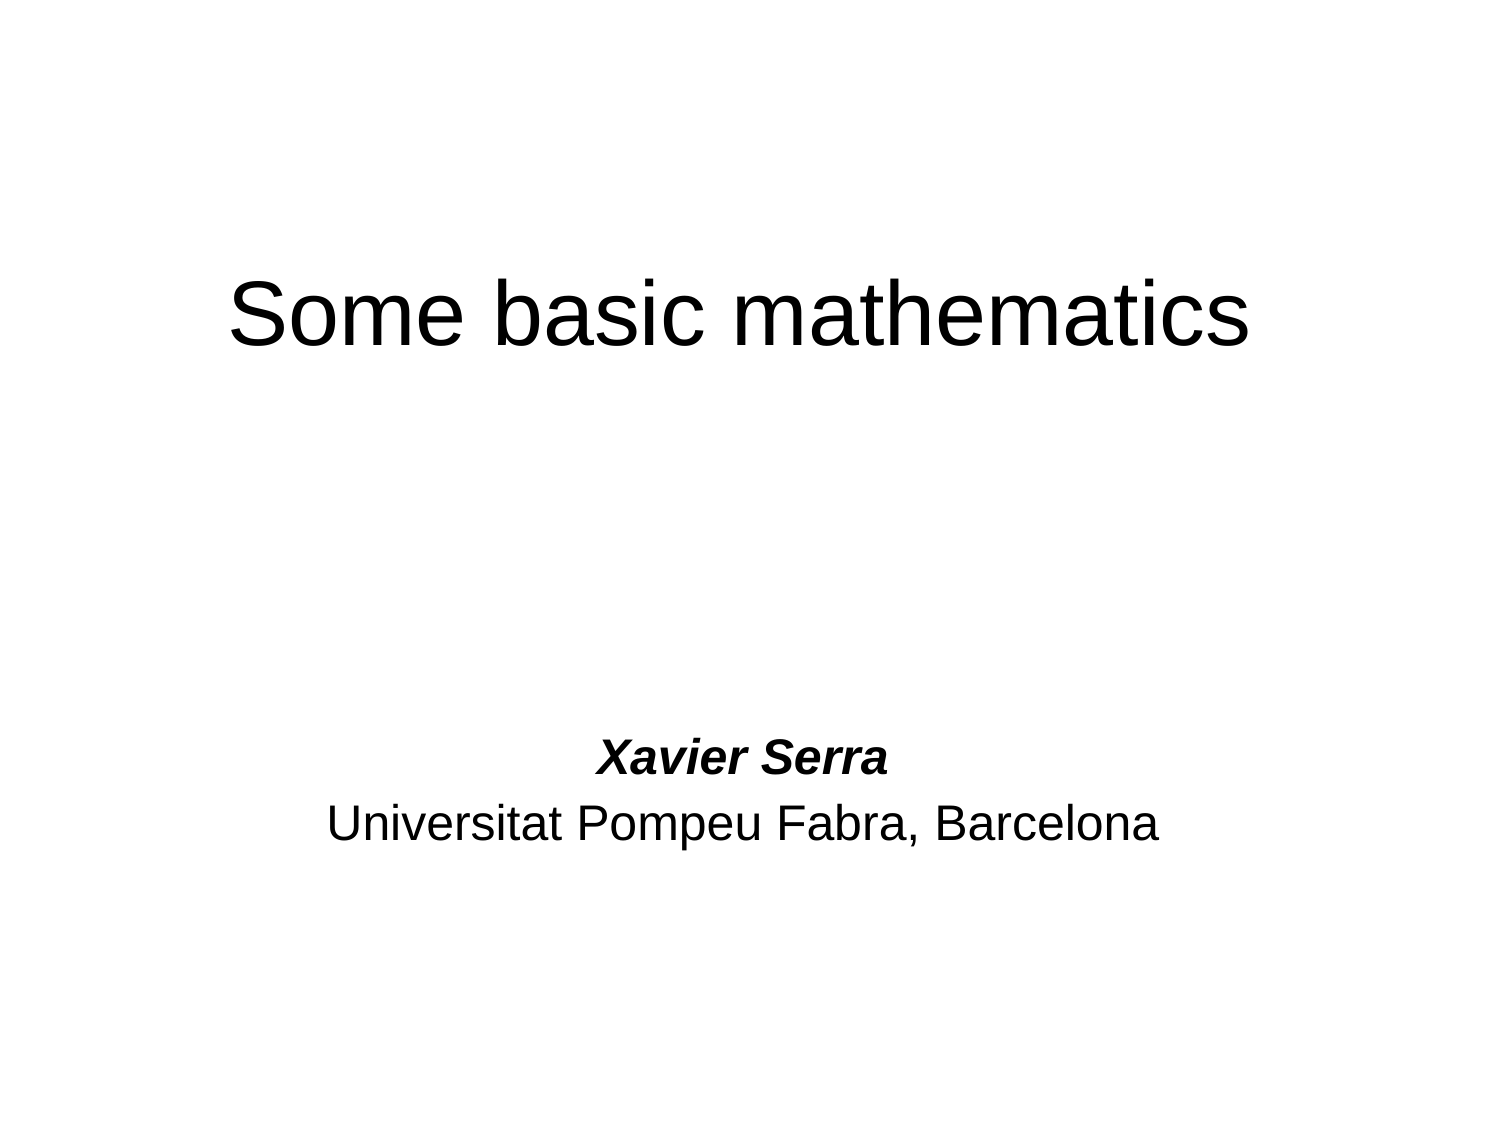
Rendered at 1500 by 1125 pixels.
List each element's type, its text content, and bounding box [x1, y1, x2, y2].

text_box Xavier Serra Universitat Pompeu Fabra, Barcelona [311, 721, 1175, 859]
title Some basic mathematics [75, 219, 1406, 408]
